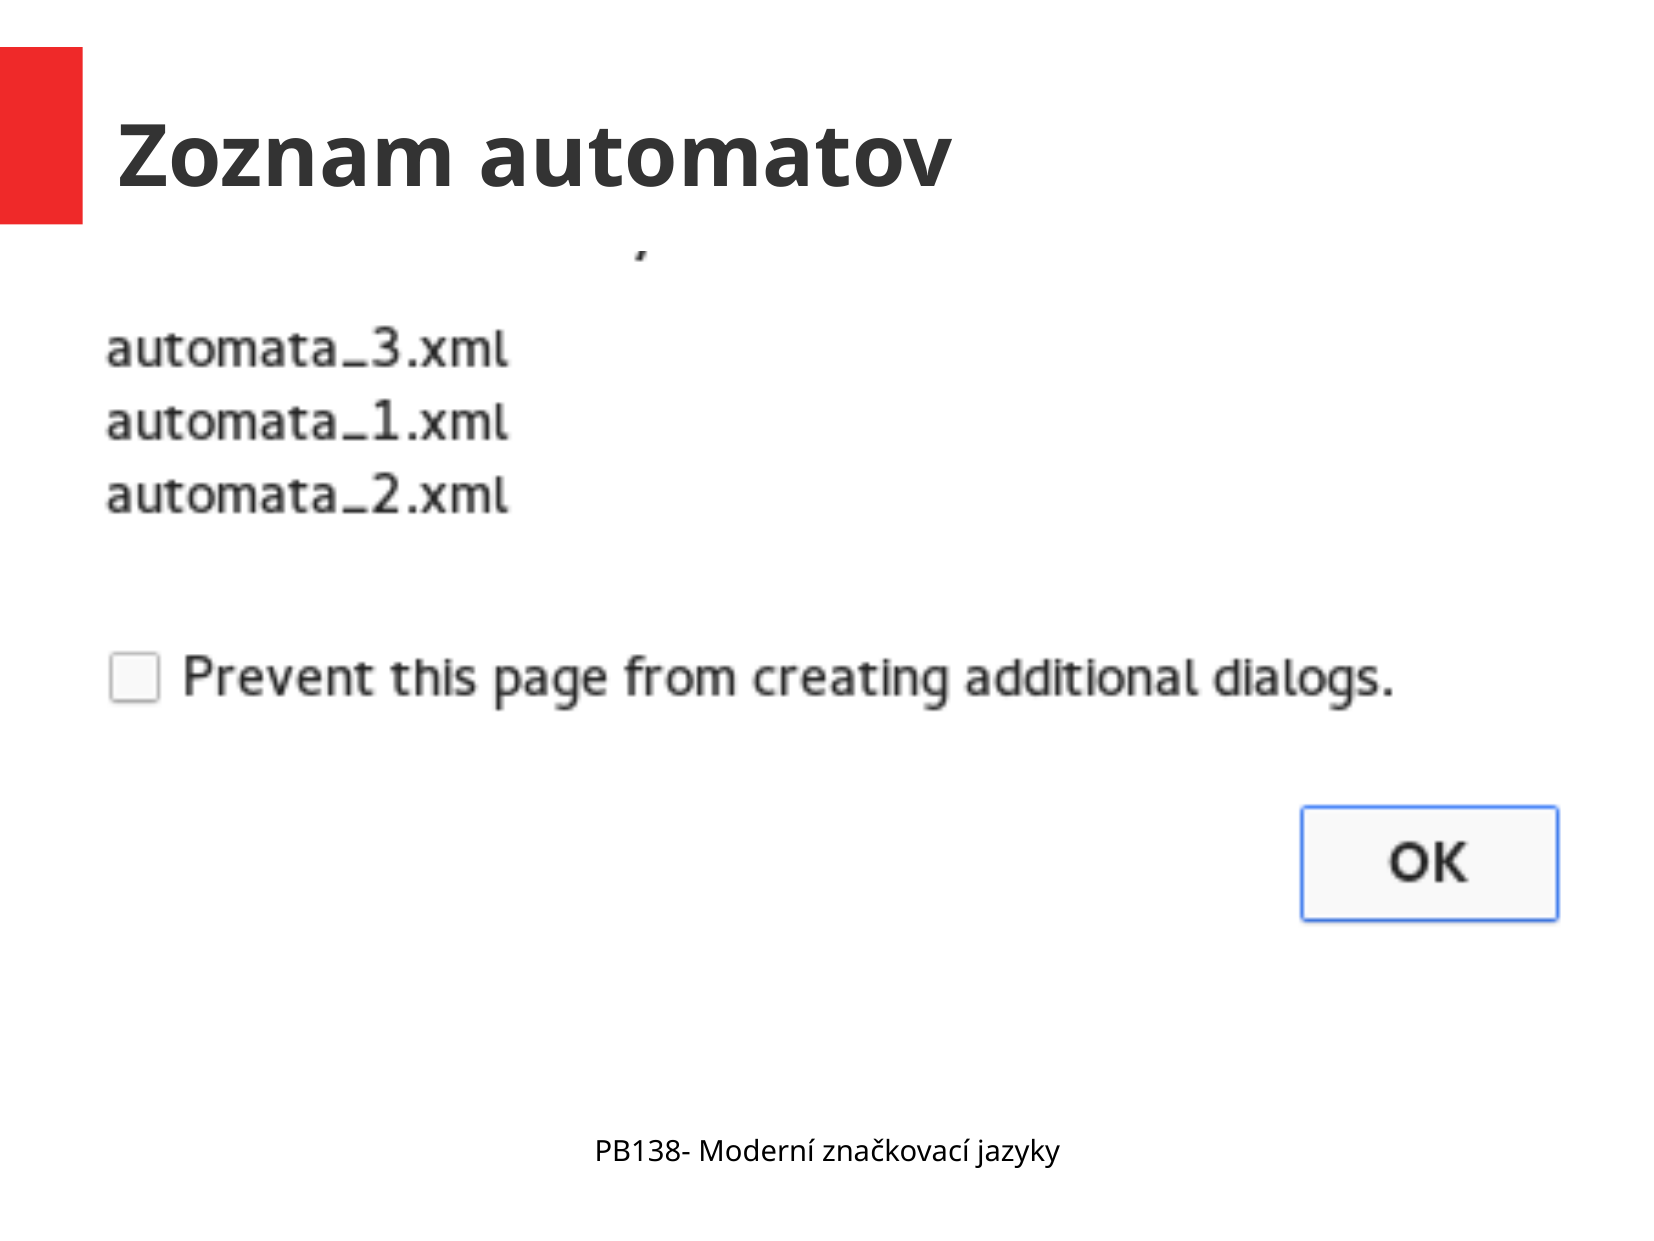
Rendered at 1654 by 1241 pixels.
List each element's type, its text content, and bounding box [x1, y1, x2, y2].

title Zoznam automatov [118, 49, 1571, 251]
picture [52, 251, 1612, 961]
